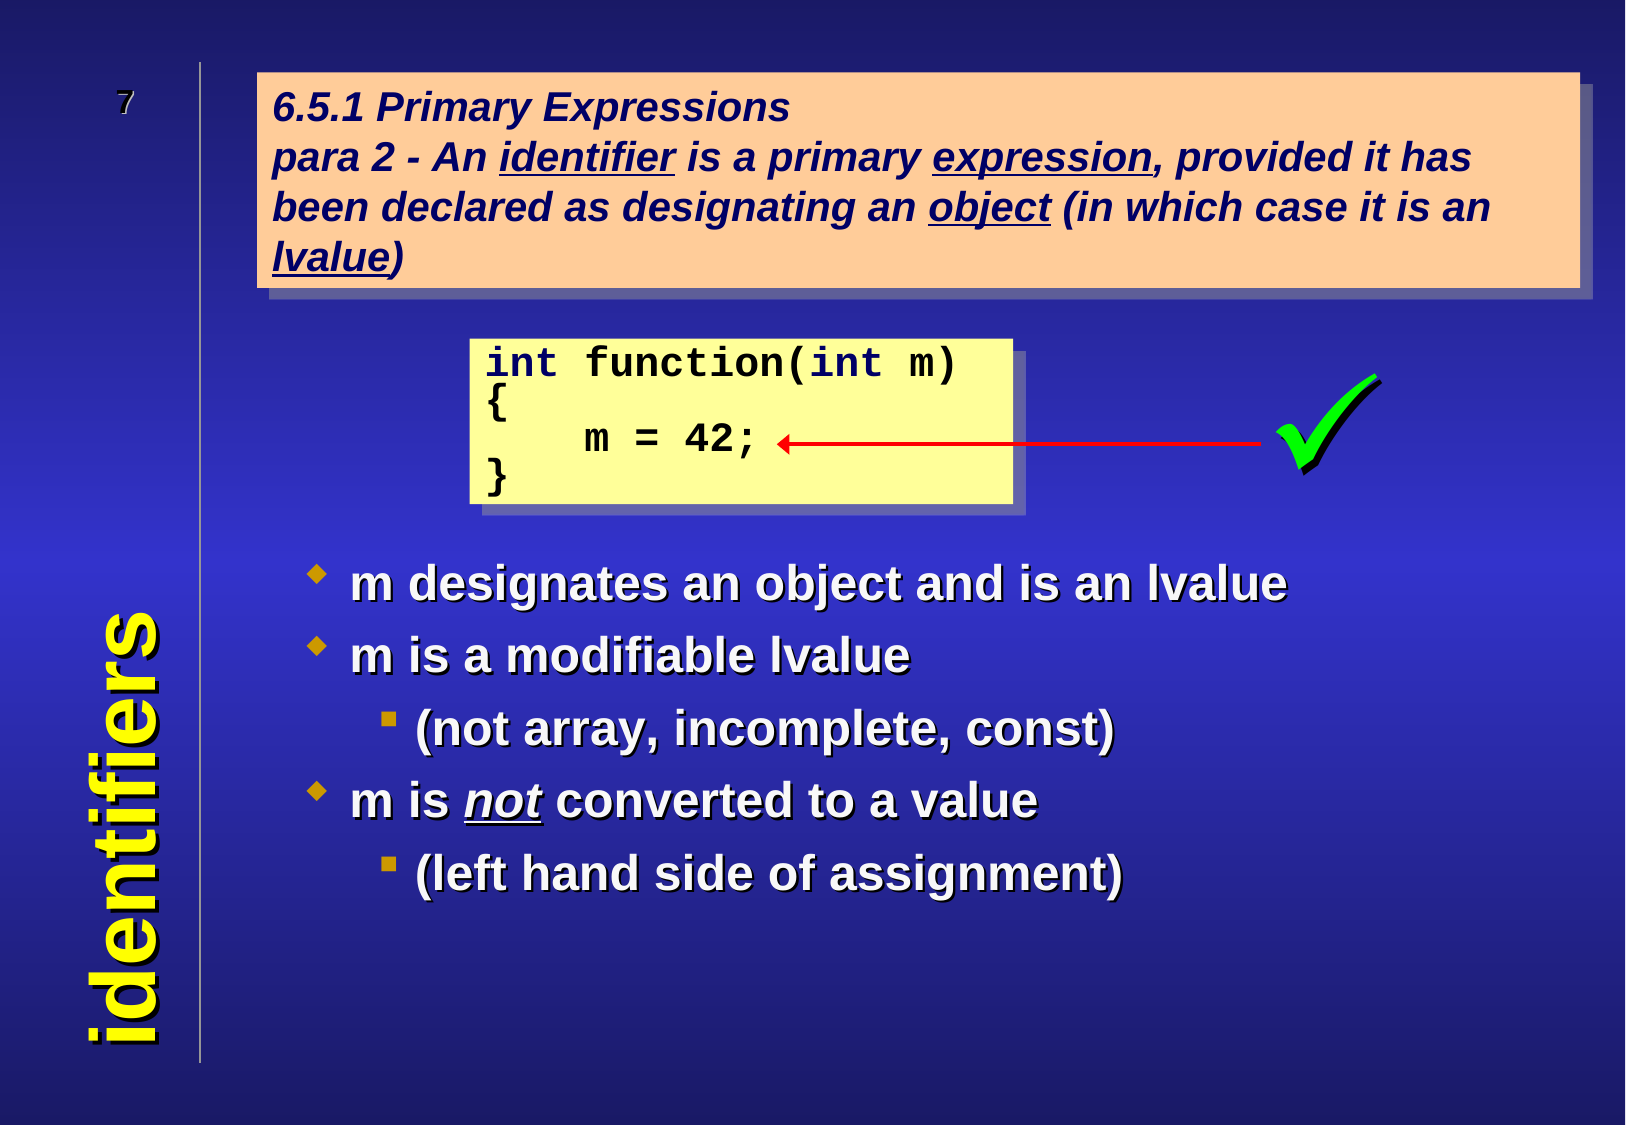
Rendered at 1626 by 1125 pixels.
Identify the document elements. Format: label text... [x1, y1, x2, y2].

text_box int function(int m) { m = 42; } [469, 338, 1014, 505]
list m designates an object and is an lvalue m is a modifiable lvalue (not array, incomplete, const) m is not converted to a value (left hand side of assignment) [212, 62, 1550, 1063]
text_box 6.5.1 Primary Expressions para 2 - An identifier is a primary expression, provided it has been declared as designating an object (in which case it is an lvalue) [257, 72, 1581, 288]
text_box  [1249, 332, 1439, 528]
title identifiers [50, 187, 188, 1063]
